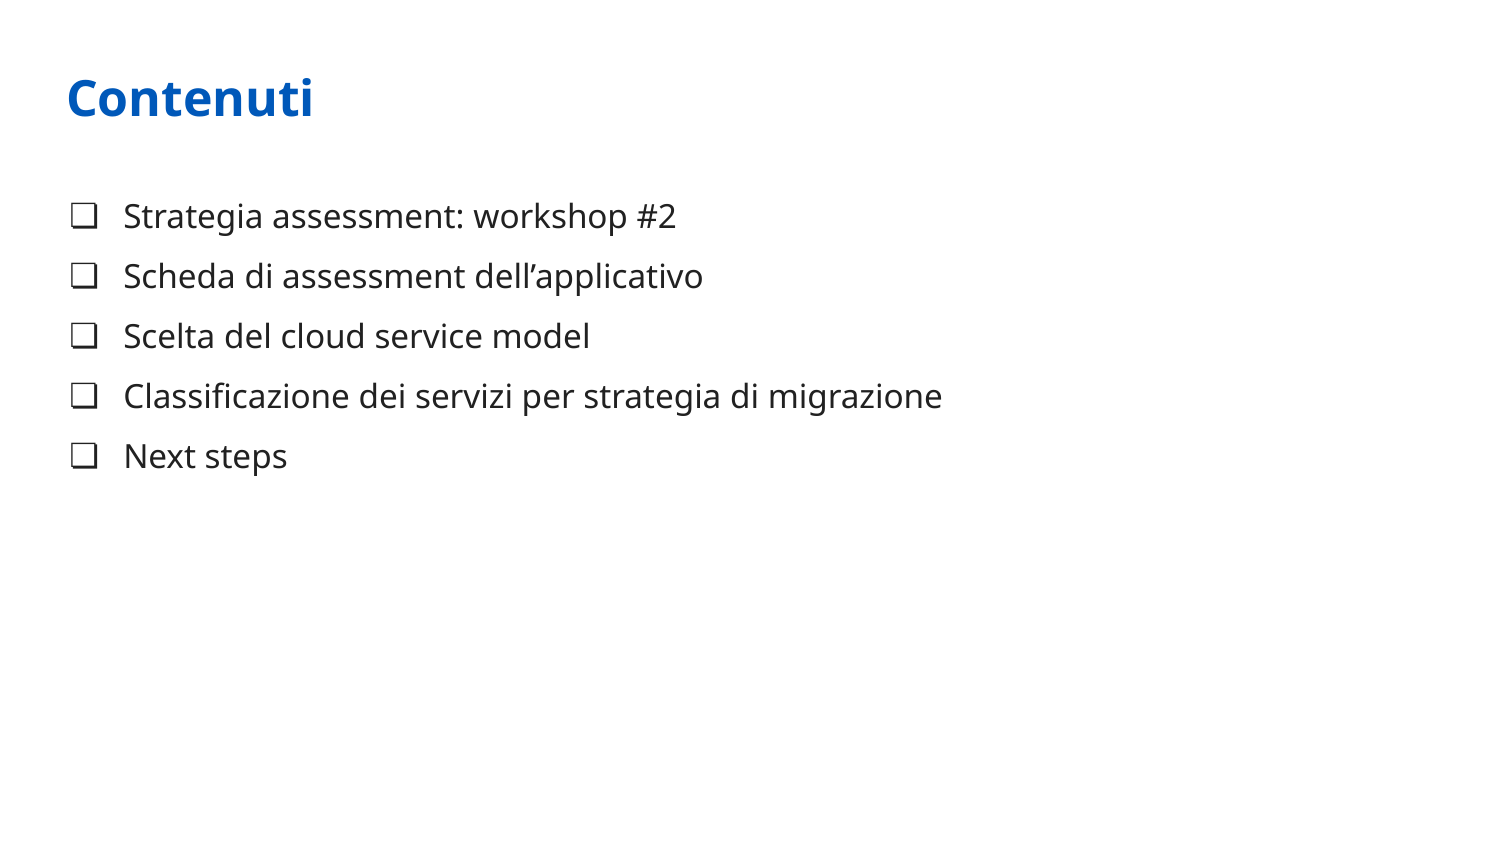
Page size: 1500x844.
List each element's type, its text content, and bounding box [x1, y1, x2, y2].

title Contenuti [51, 51, 1449, 146]
text_box Strategia assessment: workshop #2 Scheda di assessment dell’applicativo Scelta del cloud service model Classificazione dei servizi per strategia di migrazione Next steps [33, 160, 1413, 751]
